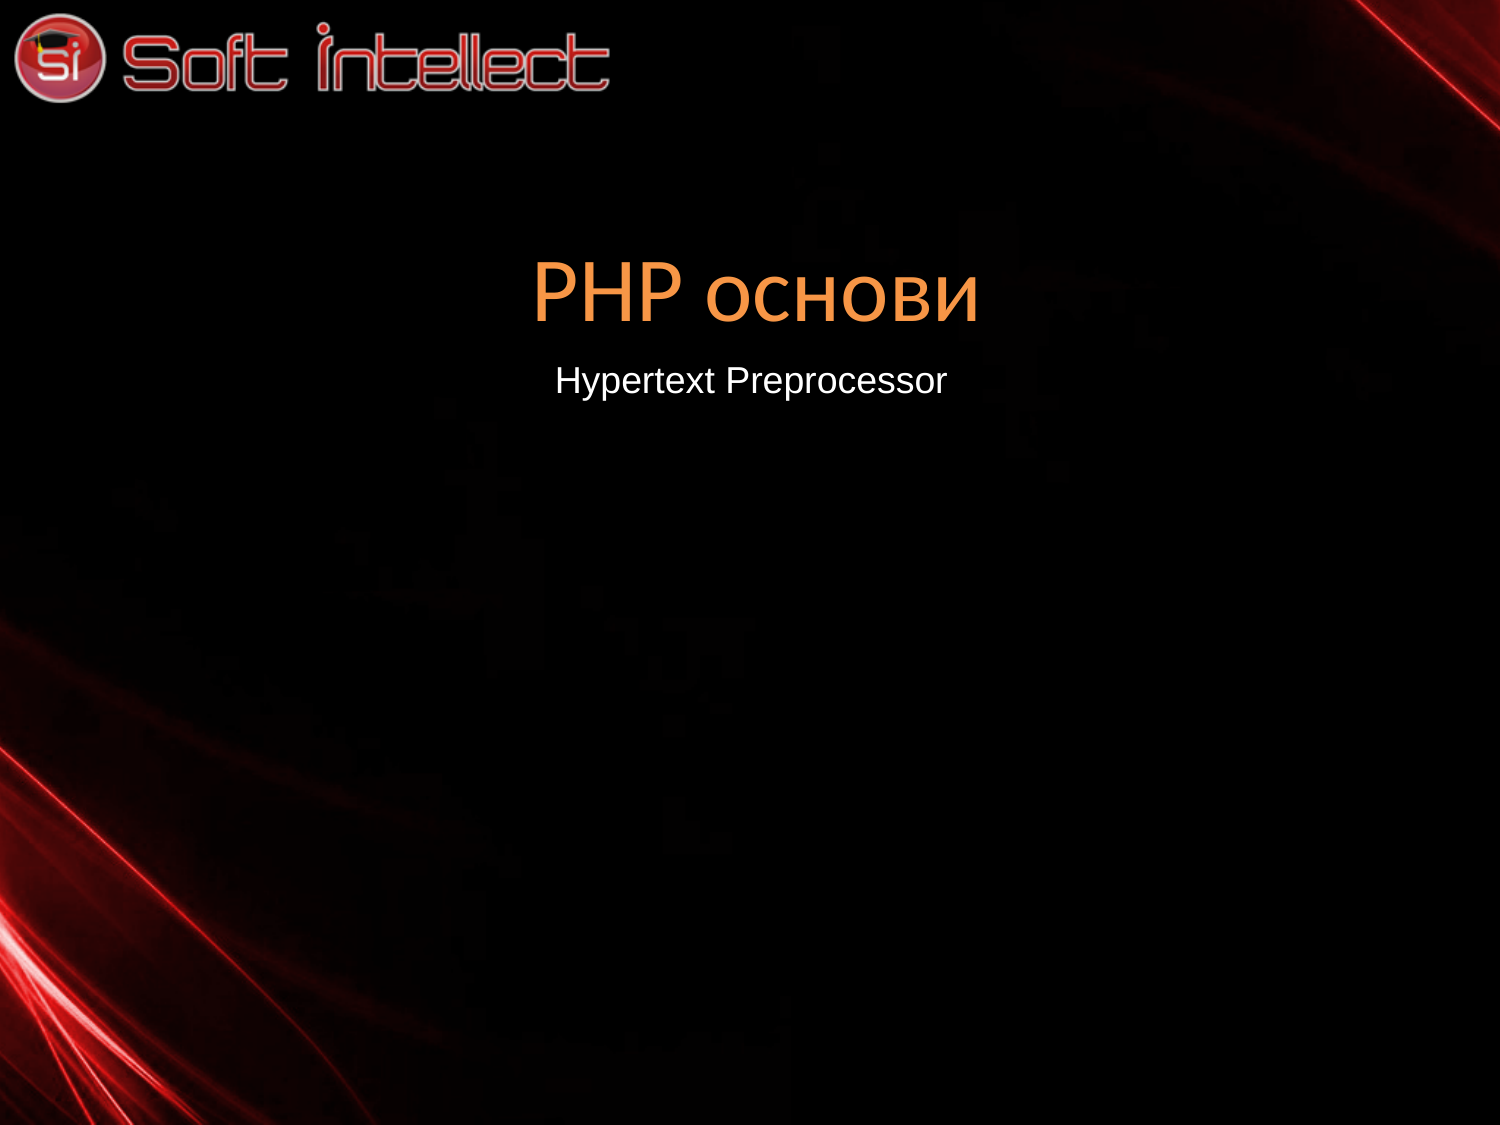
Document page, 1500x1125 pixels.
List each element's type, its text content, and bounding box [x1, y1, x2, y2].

text_box Hypertext Preprocessor [540, 348, 1050, 405]
text_box PHP основи [120, 164, 1395, 405]
picture [0, 0, 1500, 1125]
